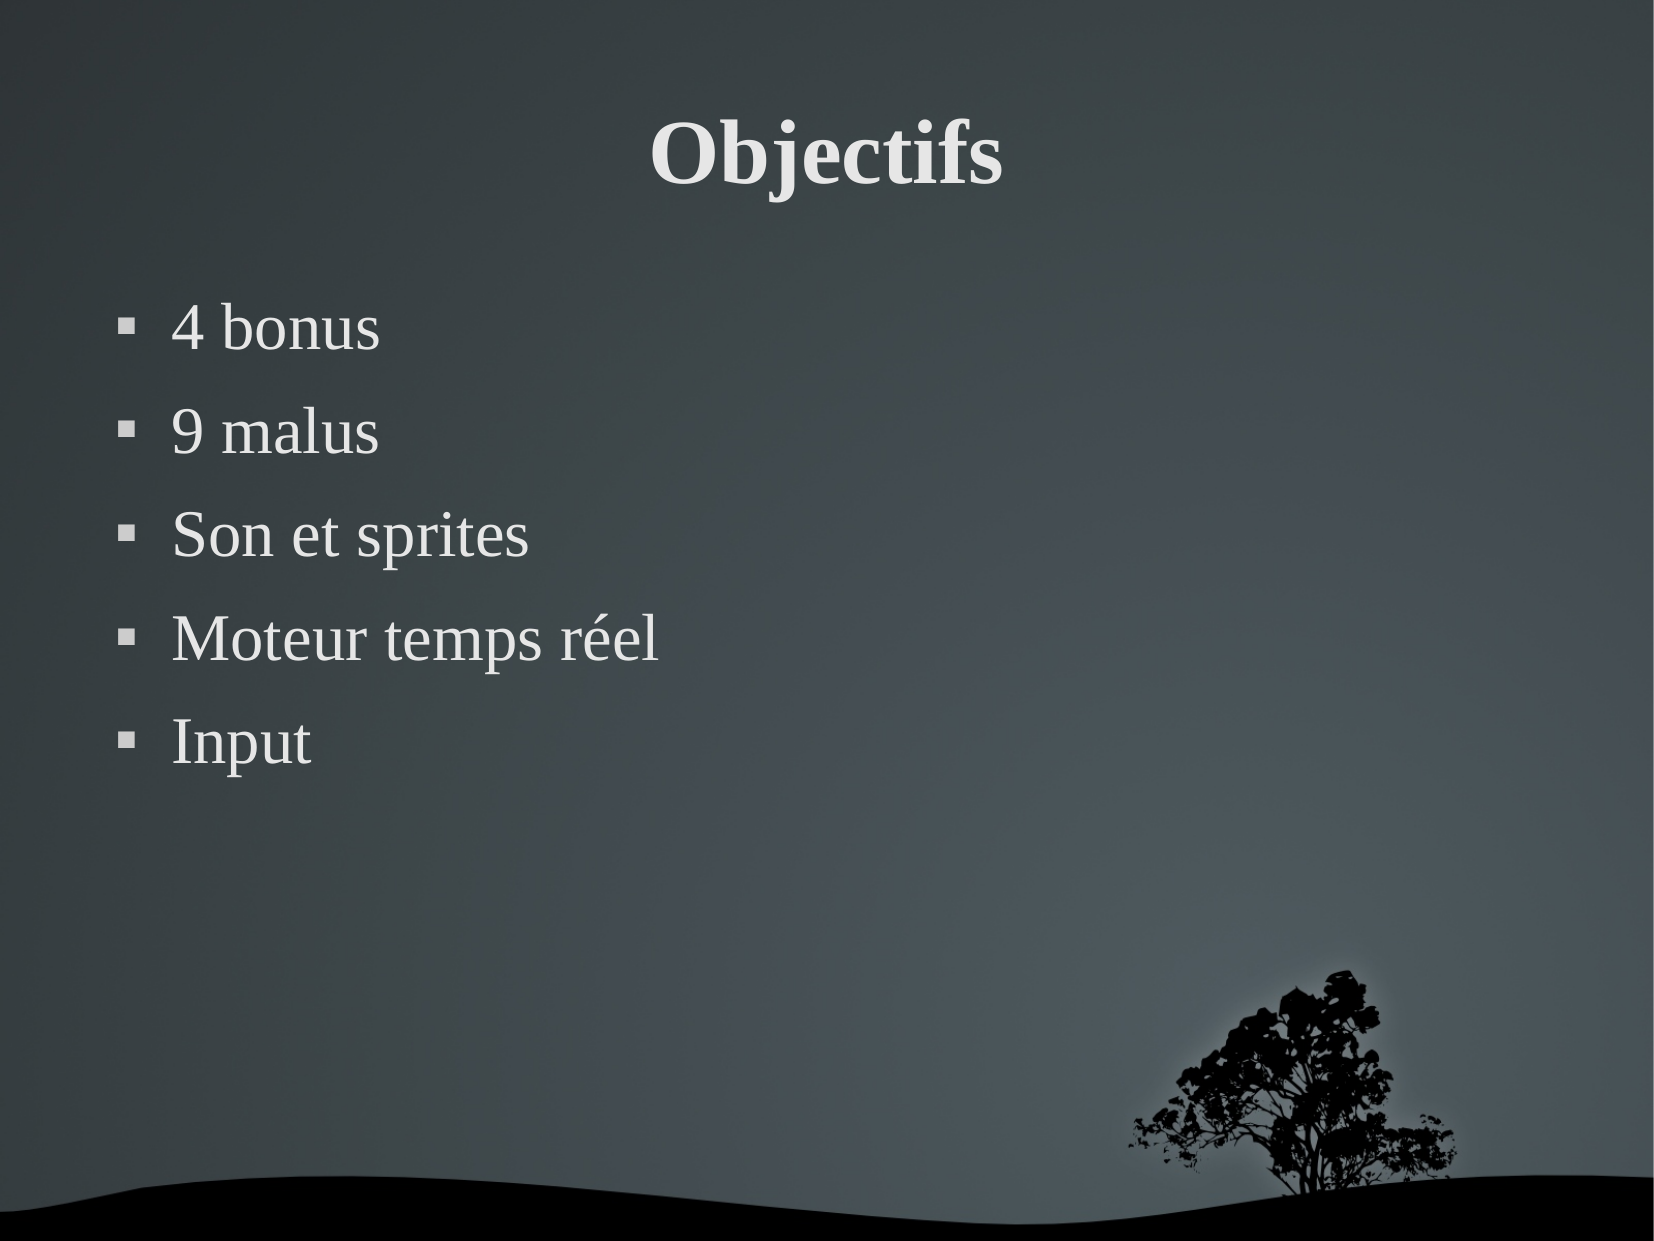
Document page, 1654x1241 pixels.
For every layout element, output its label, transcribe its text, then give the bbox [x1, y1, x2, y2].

title Objectifs [82, 56, 1571, 250]
list 4 bonus 9 malus Son et sprites Moteur temps réel Input [82, 290, 1571, 1094]
picture [0, 0, 1654, 1241]
